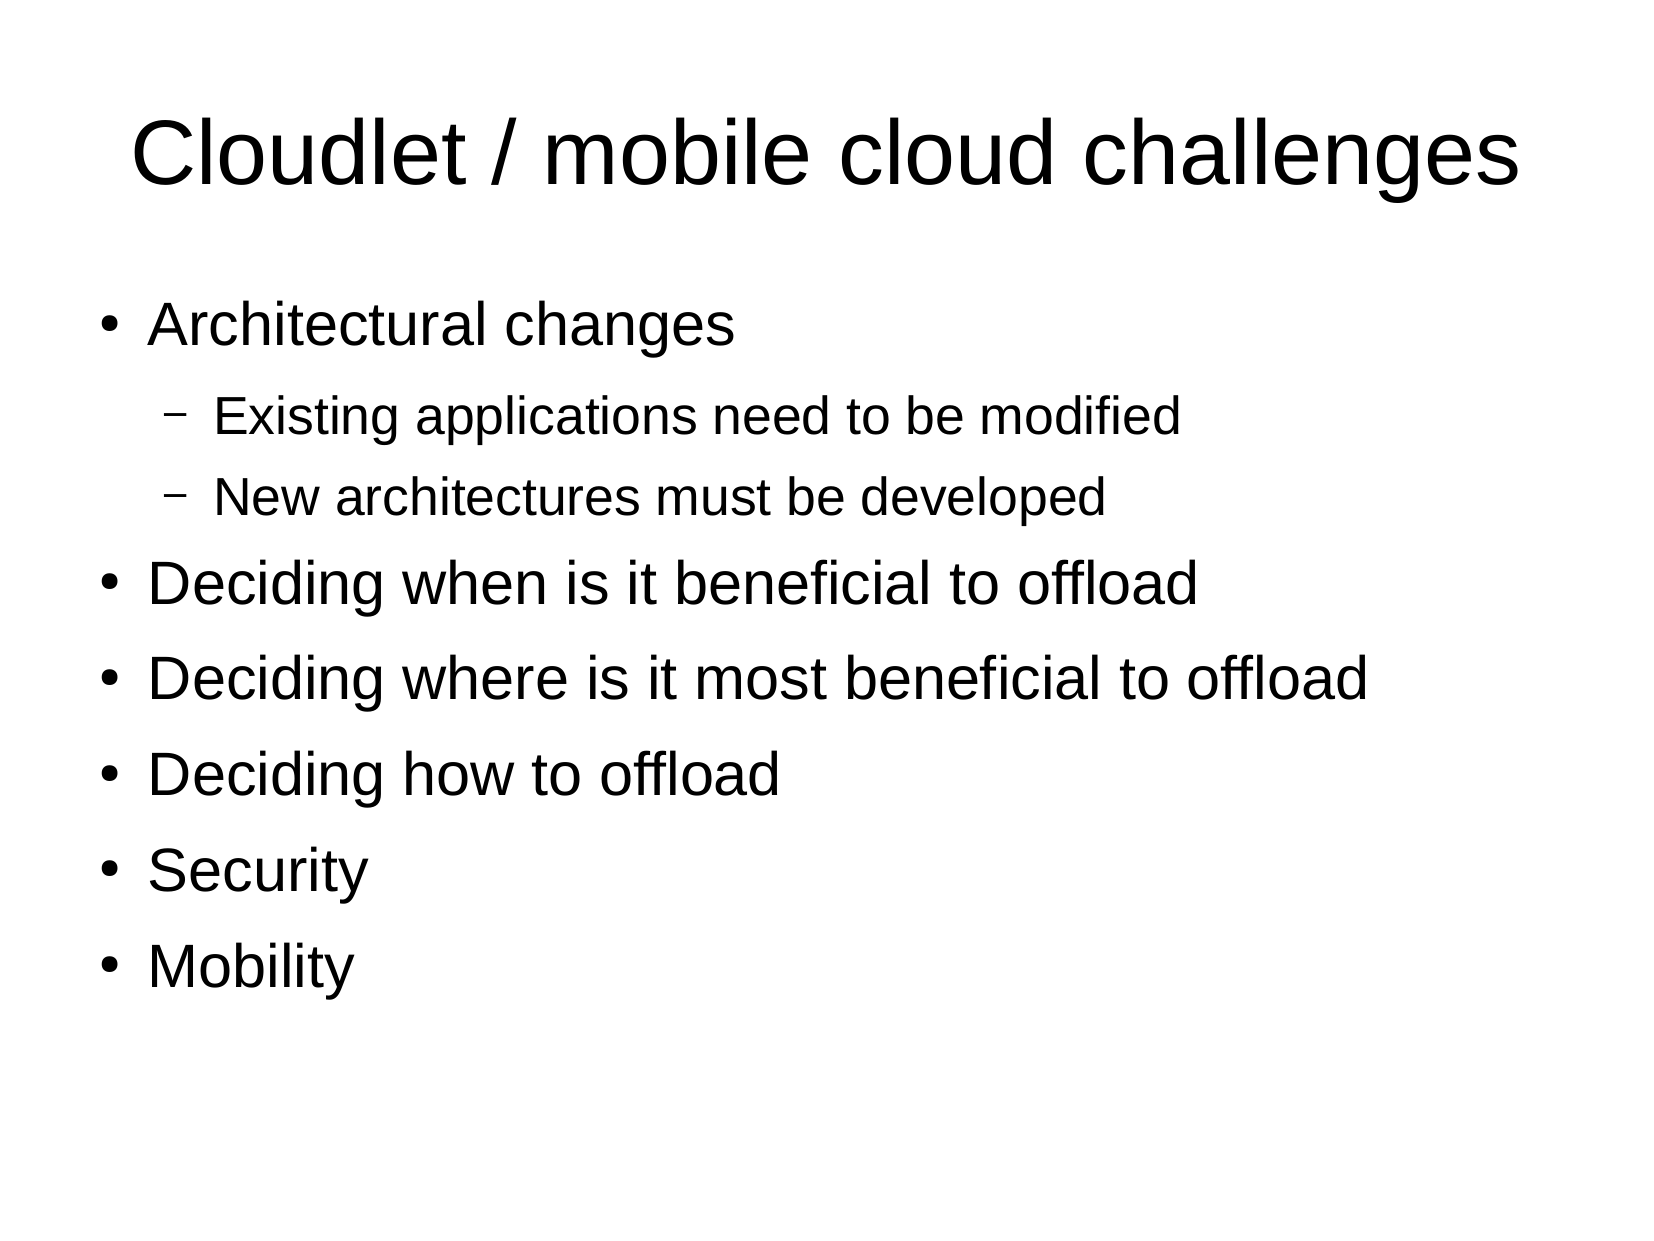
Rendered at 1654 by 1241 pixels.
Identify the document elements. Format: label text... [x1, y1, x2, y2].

title Cloudlet / mobile cloud challenges [82, 49, 1571, 257]
list Architectural changes Existing applications need to be modified New architectures must be developed Deciding when is it beneficial to offload Deciding where is it most beneficial to offload Deciding how to offload Security Mobility [82, 290, 1571, 1010]
